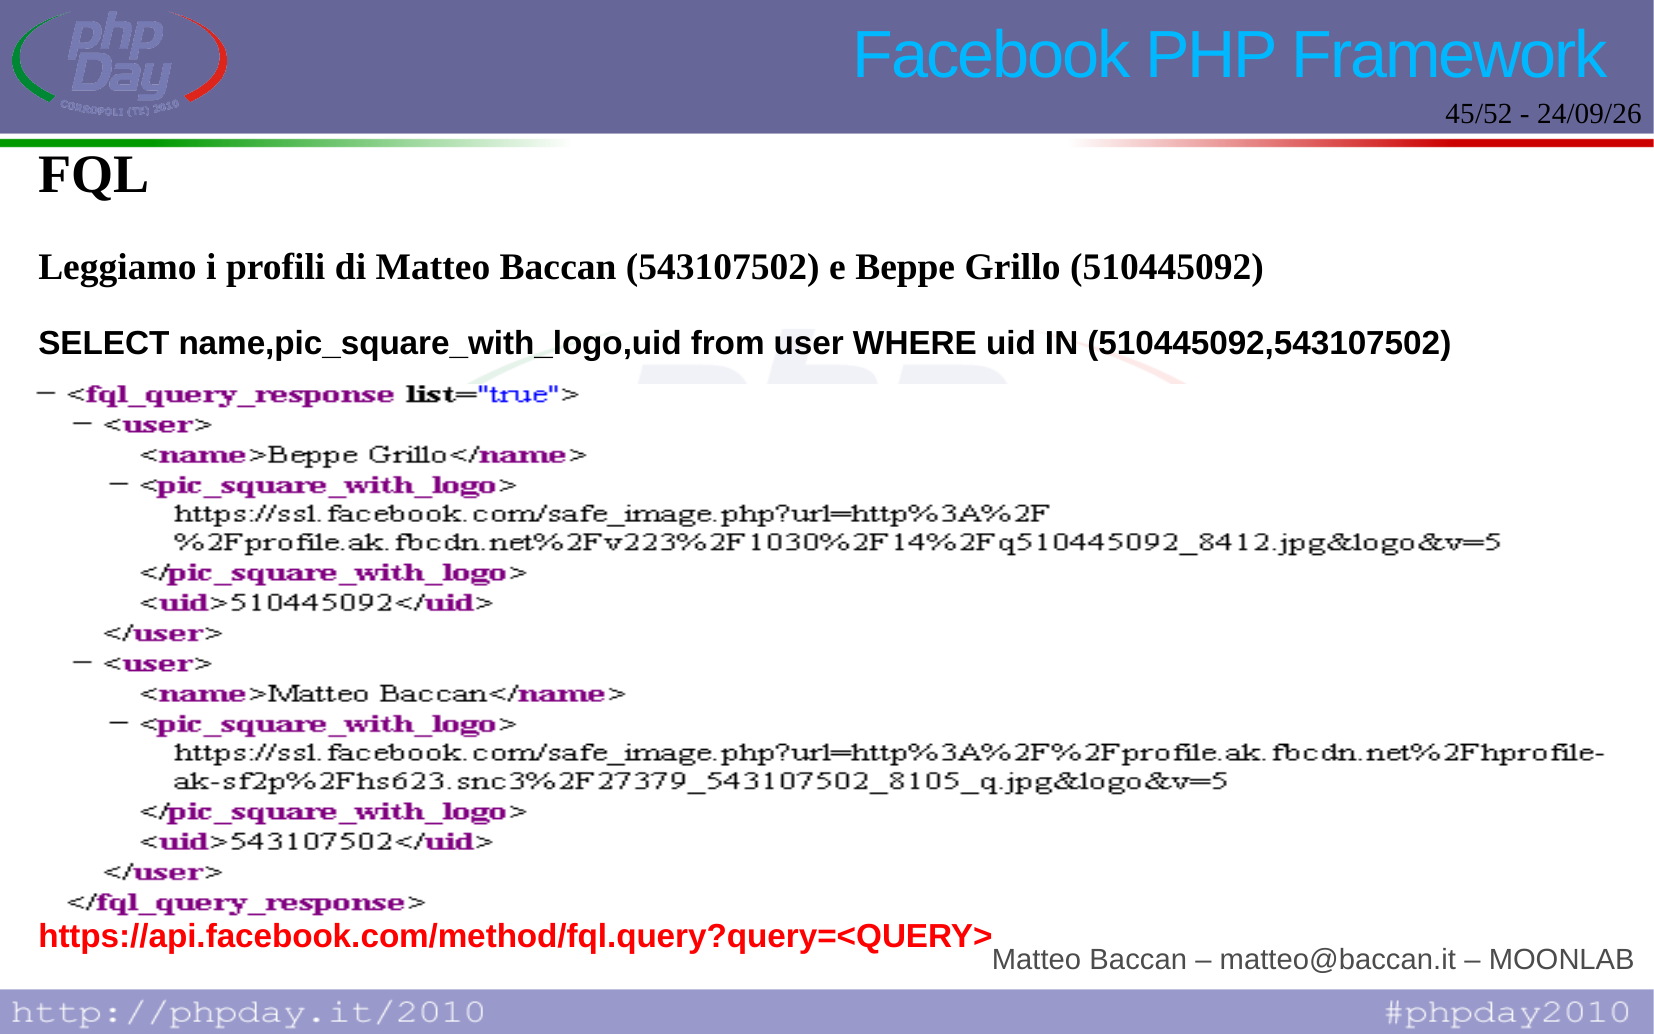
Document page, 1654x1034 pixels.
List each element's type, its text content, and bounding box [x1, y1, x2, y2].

picture [0, 0, 1654, 1034]
text_box FQL Leggiamo i profili di Matteo Baccan (543107502) e Beppe Grillo (510445092) SELECT name,pic_square_with_logo,uid from user WHERE uid IN (510445092,543107502) https://api.facebook.com/method/fql.query?query=<QUERY> [23, 137, 1654, 987]
title Facebook PHP Framework [132, 5, 1609, 103]
